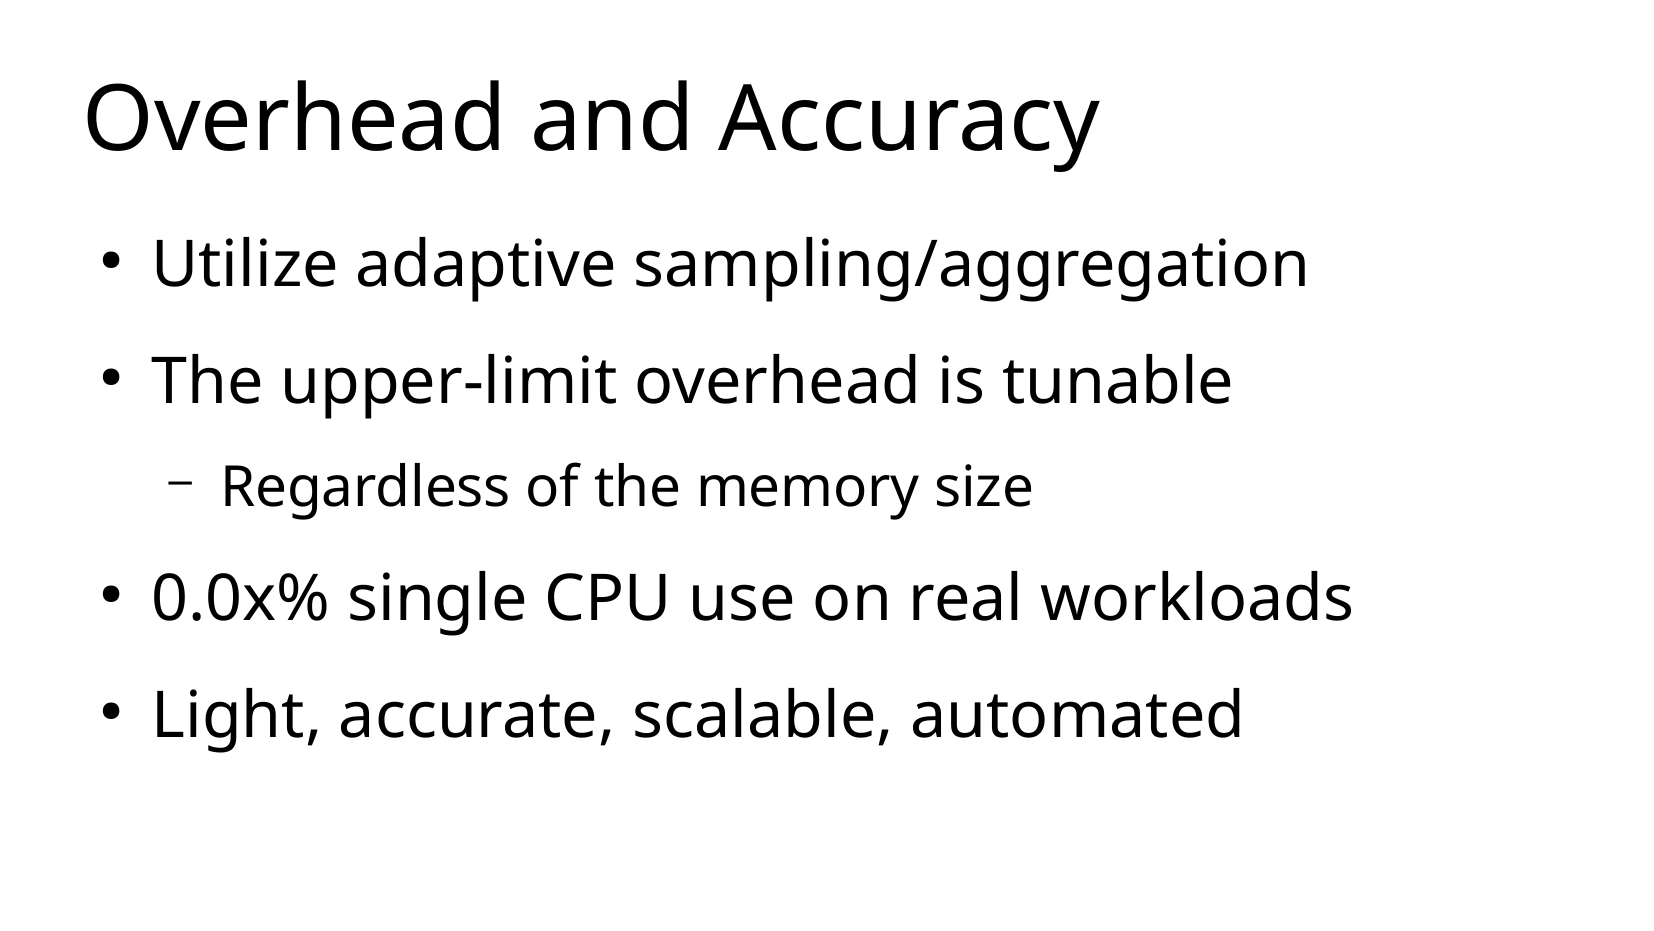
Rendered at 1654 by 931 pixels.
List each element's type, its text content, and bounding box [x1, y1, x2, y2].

list Utilize adaptive sampling/aggregation The upper-limit overhead is tunable Regardless of the memory size 0.0x% single CPU use on real workloads Light, accurate, scalable, automated [82, 217, 1571, 758]
title Overhead and Accuracy [82, 37, 1571, 193]
